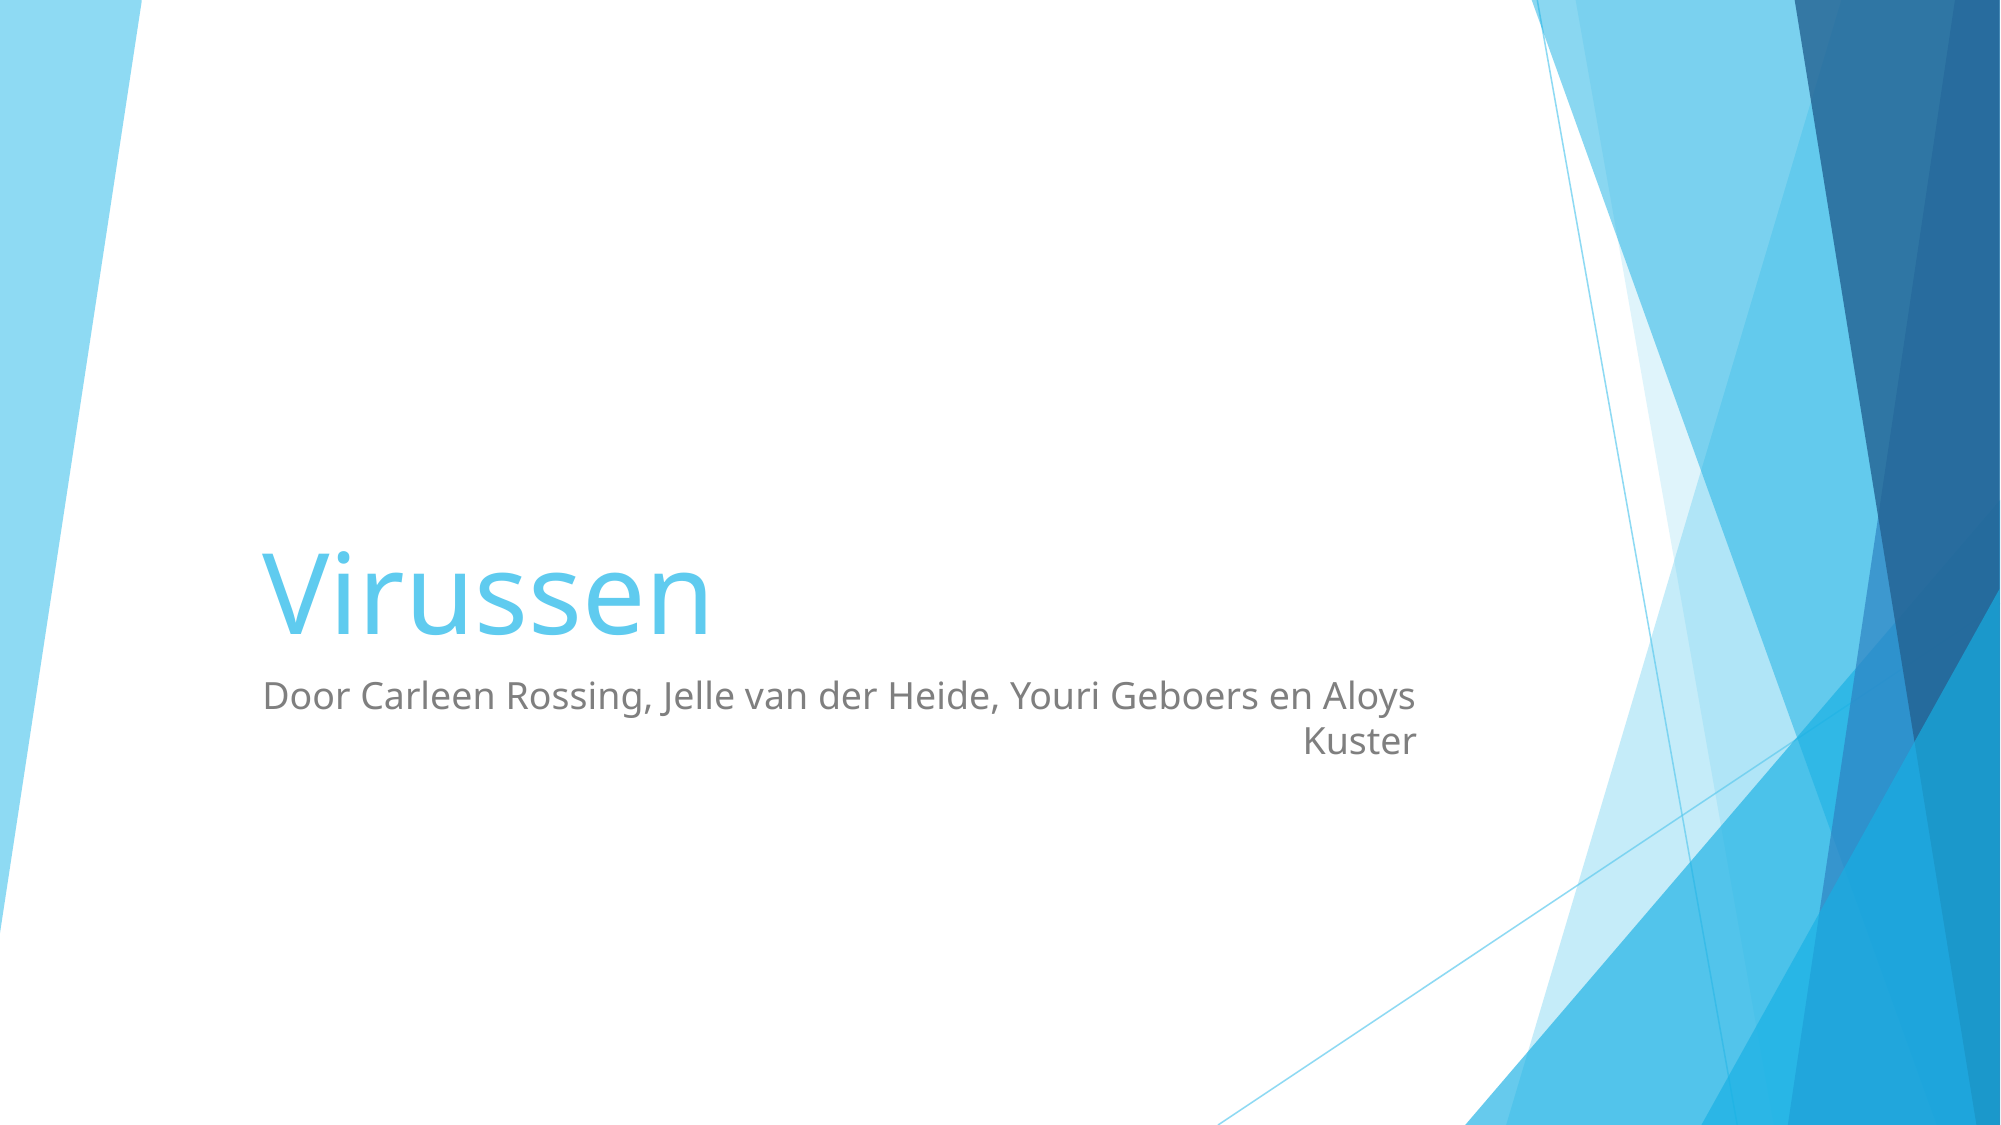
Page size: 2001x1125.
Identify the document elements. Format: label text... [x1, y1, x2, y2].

subtitle Door Carleen Rossing, Jelle van der Heide, Youri Geboers en Aloys Kuster [247, 664, 1522, 845]
title Virussen [247, 394, 1522, 664]
